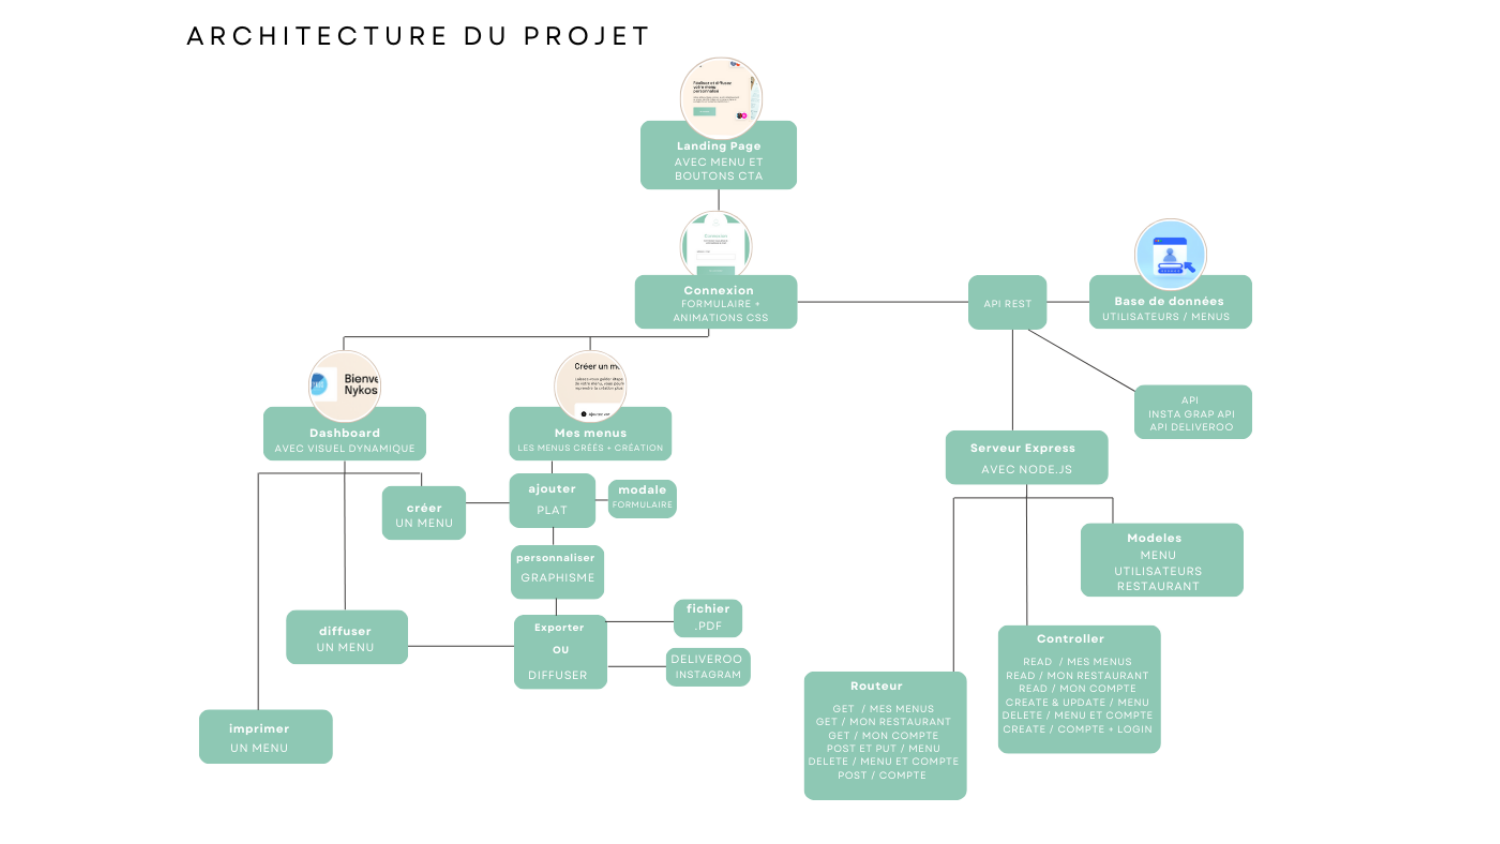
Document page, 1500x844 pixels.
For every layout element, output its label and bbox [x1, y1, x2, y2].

picture [167, 4, 1264, 827]
